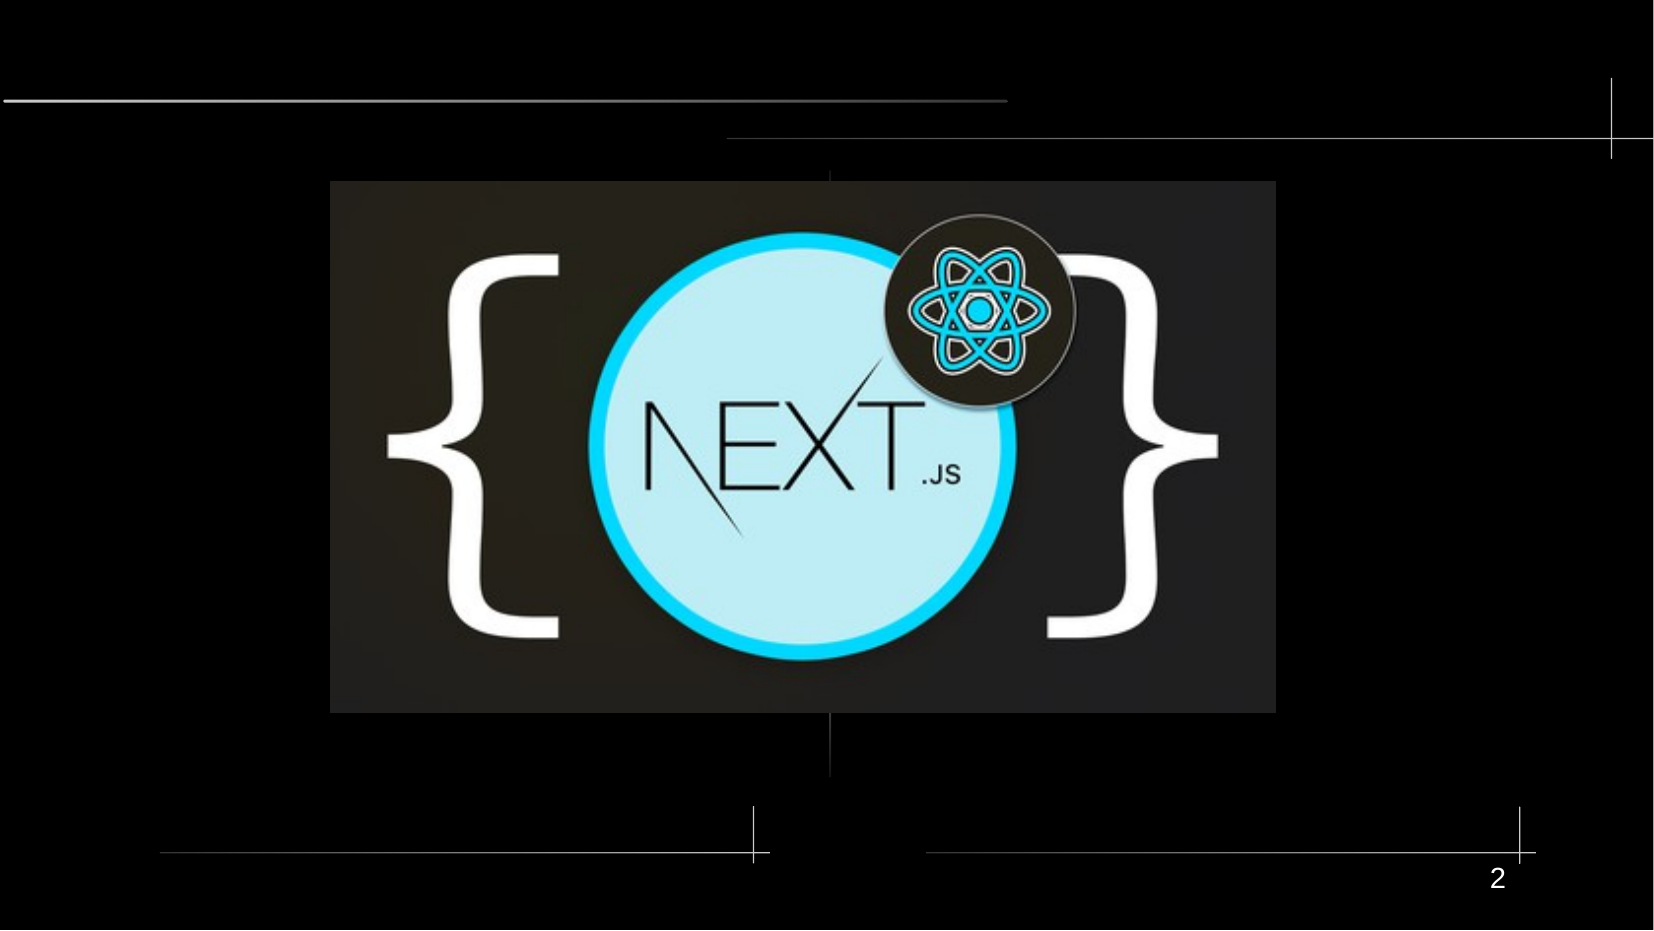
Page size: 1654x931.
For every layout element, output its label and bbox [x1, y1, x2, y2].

picture [330, 181, 1276, 713]
